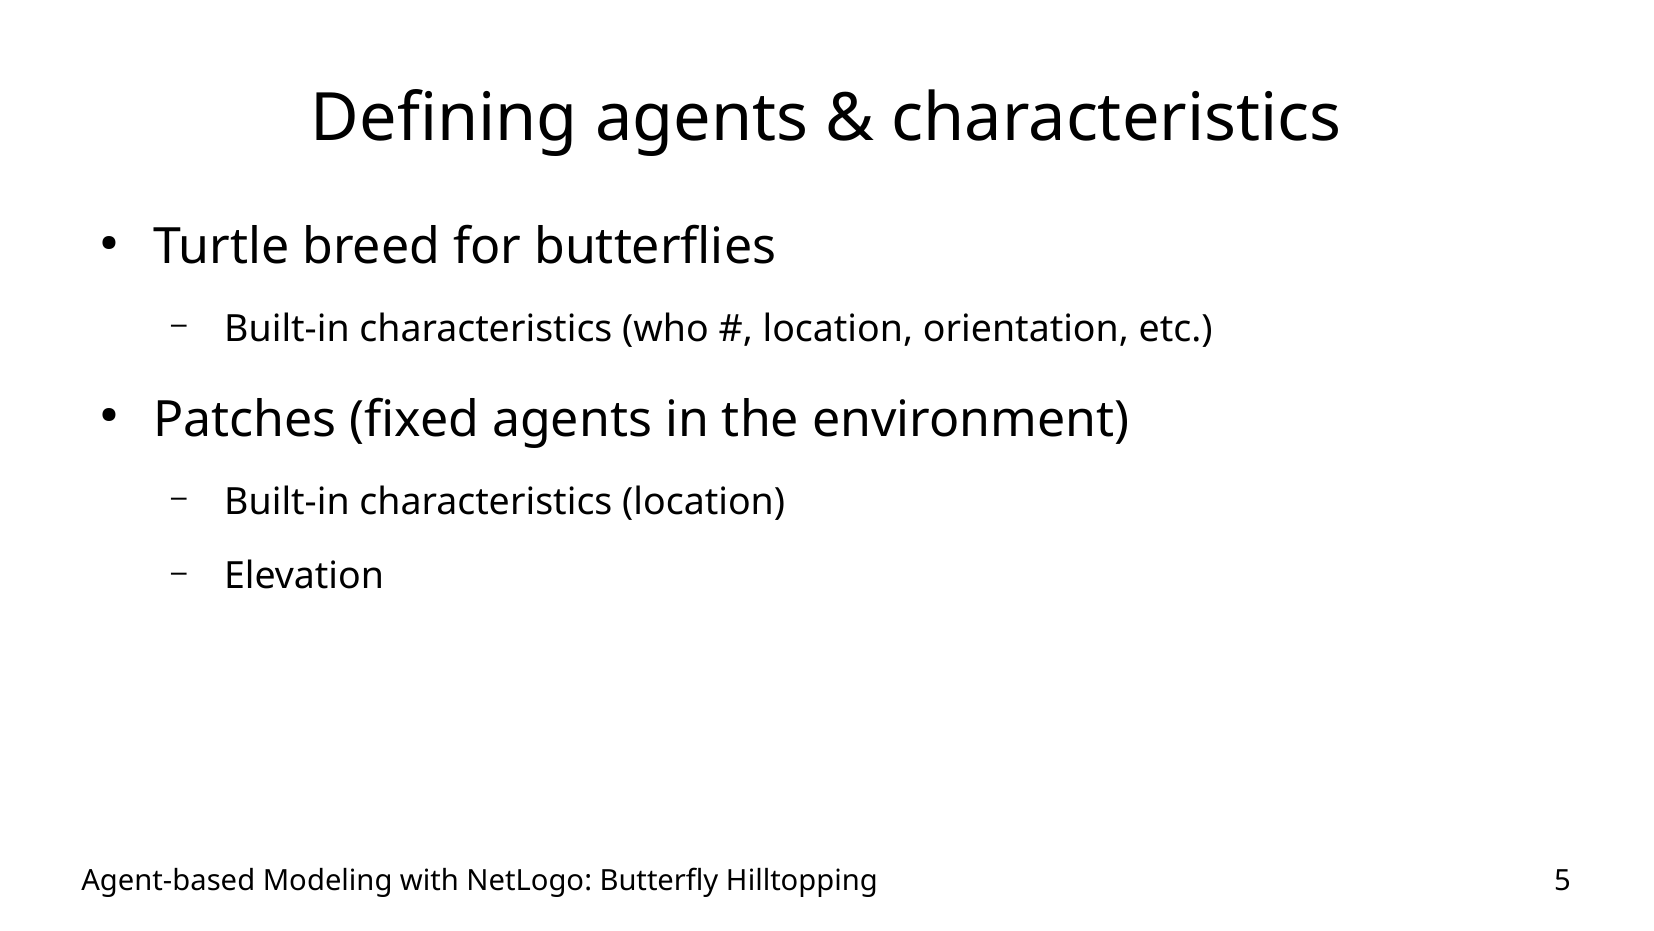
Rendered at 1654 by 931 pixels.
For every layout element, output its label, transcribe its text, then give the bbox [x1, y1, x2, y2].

list Turtle breed for butterflies Built-in characteristics (who #, location, orientation, etc.) Patches (fixed agents in the environment) Built-in characteristics (location) Elevation [82, 210, 1571, 852]
title Defining agents & characteristics [82, 37, 1571, 193]
